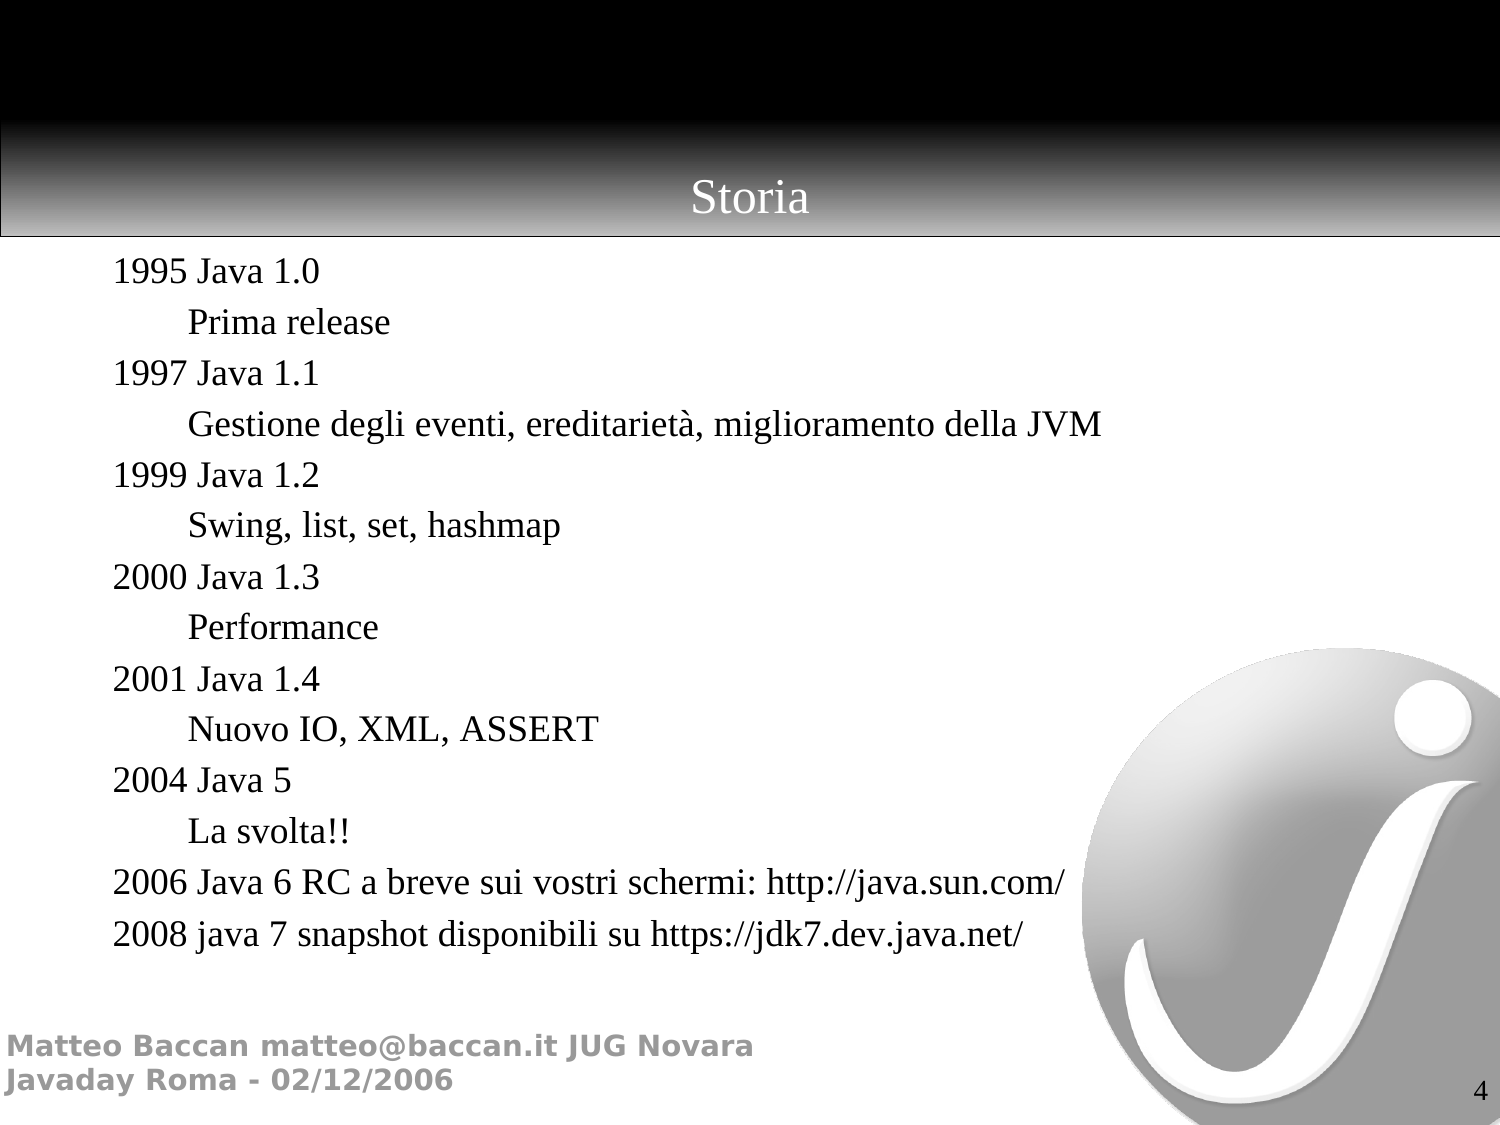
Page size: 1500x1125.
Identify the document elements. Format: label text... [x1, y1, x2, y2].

picture [1081, 648, 1500, 1125]
list 1995 Java 1.0 Prima release 1997 Java 1.1 Gestione degli eventi, ereditarietà, miglioramento della JVM 1999 Java 1.2 Swing, list, set, hashmap 2000 Java 1.3 Performance 2001 Java 1.4 Nuovo IO, XML, ASSERT 2004 Java 5 La svolta!! 2006 Java 6 RC a breve sui vostri schermi: http://java.sun.com/ 2008 java 7 snapshot disponibili su https://jdk7.dev.java.net/ [112, 250, 1388, 1043]
title Storia [112, 141, 1388, 250]
